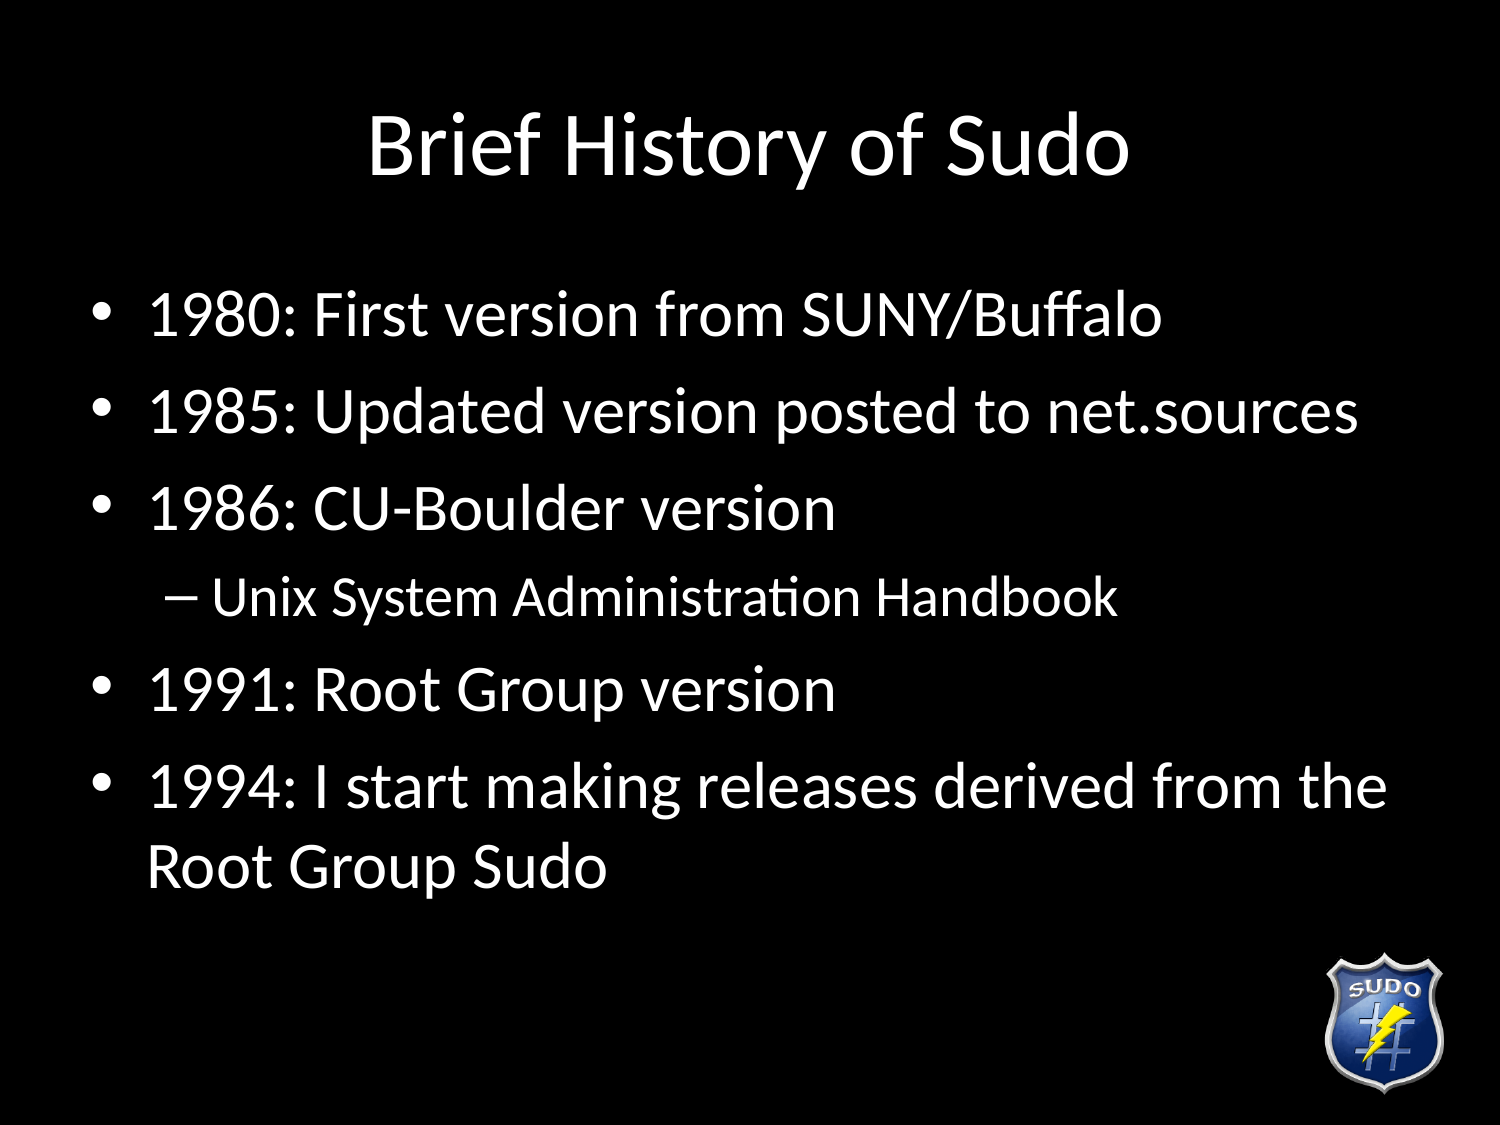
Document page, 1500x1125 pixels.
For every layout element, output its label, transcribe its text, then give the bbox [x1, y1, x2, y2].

picture [1315, 949, 1453, 1103]
list 1980: First version from SUNY/Buffalo 1985: Updated version posted to net.sources 1986: CU-Boulder version Unix System Administration Handbook 1991: Root Group version 1994: I start making releases derived from the Root Group Sudo [75, 262, 1426, 1005]
title Brief History of Sudo [75, 45, 1426, 233]
